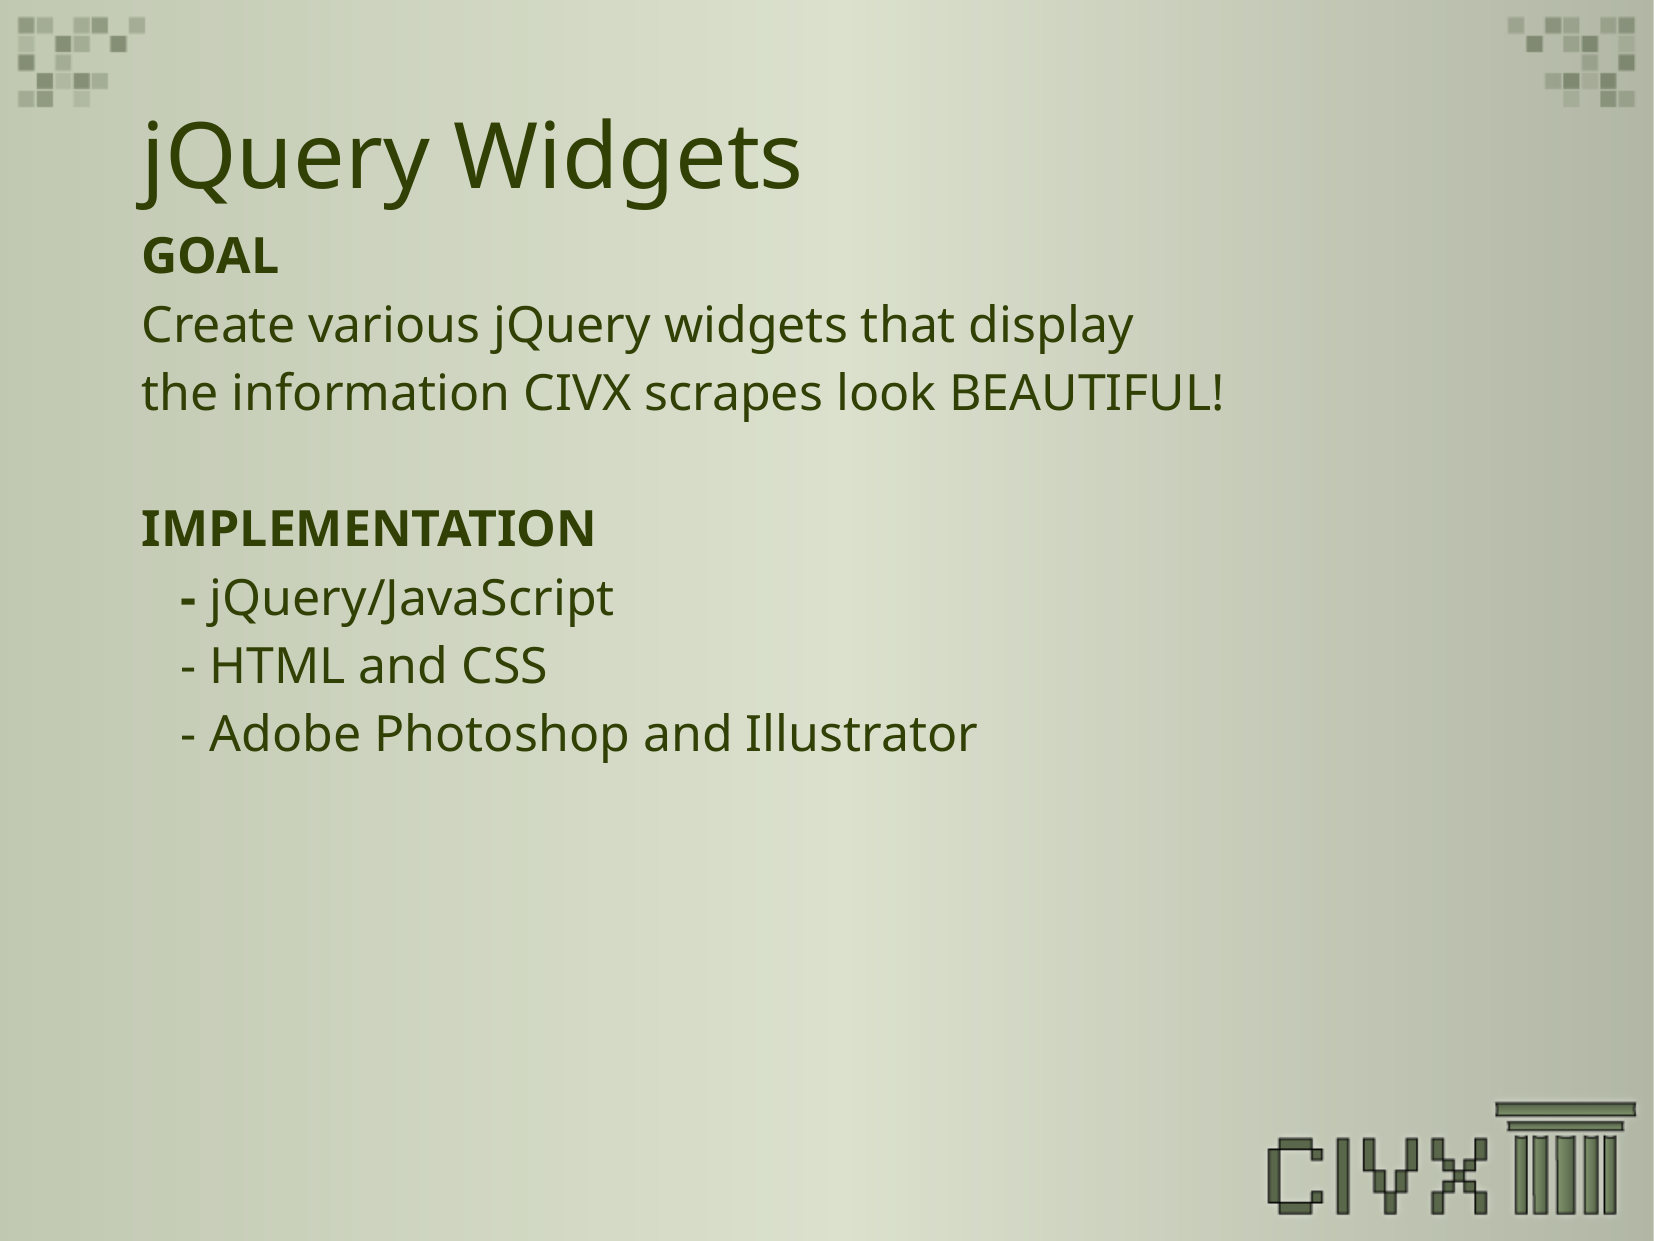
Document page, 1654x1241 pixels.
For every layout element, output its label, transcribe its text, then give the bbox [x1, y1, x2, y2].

subtitle GOAL Create various jQuery widgets that display the information CIVX scrapes look BEAUTIFUL! IMPLEMENTATION - jQuery/JavaScript - HTML and CSS - Adobe Photoshop and Illustrator [141, 262, 1630, 1066]
picture [0, 0, 1654, 1241]
title jQuery Widgets [141, 56, 1630, 250]
